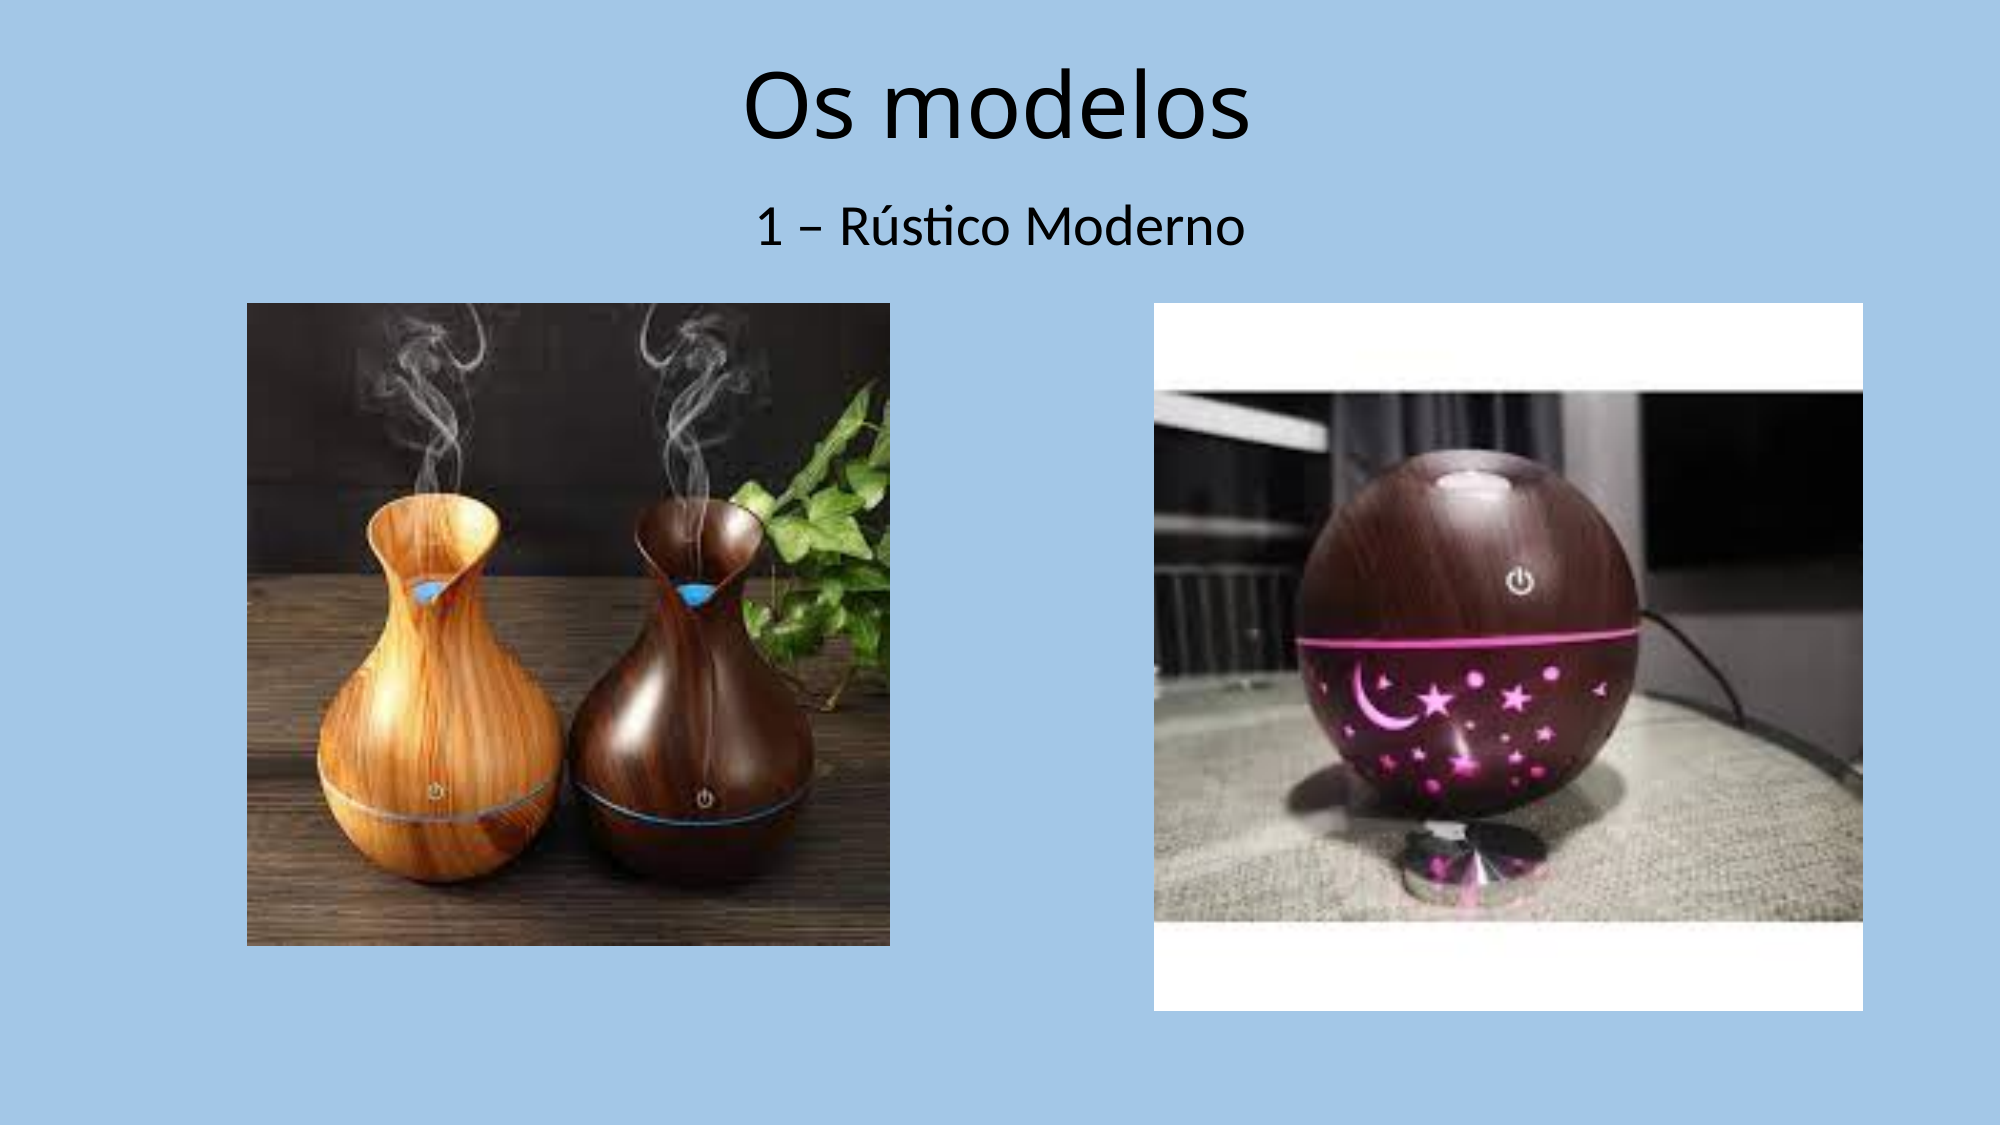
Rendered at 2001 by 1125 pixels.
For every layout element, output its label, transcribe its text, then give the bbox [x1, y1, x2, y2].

title Os modelos [134, 0, 1860, 218]
text_box 1 – Rústico Moderno [277, 218, 1723, 266]
picture [1154, 303, 1863, 1011]
picture [247, 303, 890, 946]
